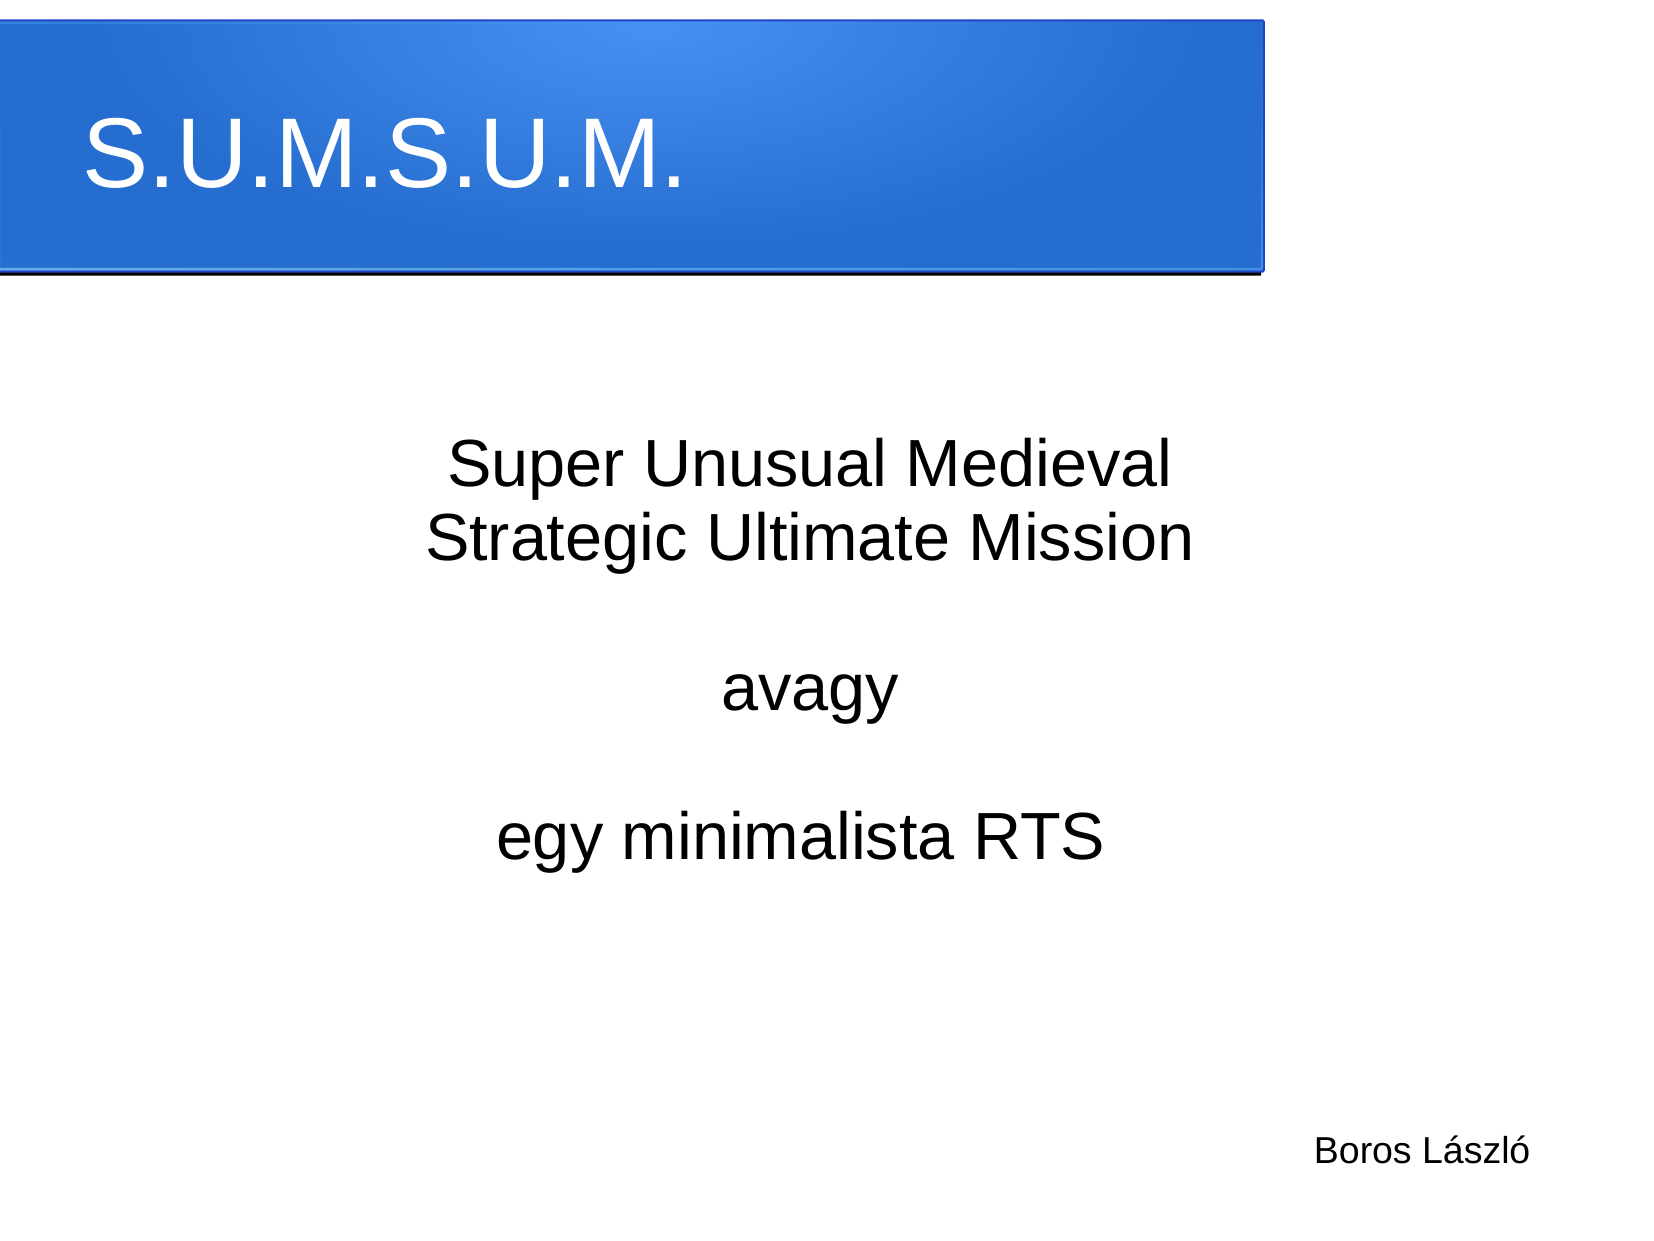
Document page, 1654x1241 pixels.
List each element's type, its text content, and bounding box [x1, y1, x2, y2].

title S.U.M.S.U.M. [82, 49, 1571, 257]
subtitle Super Unusual Medieval Strategic Ultimate Mission avagy egy minimalista RTS [82, 290, 1538, 1010]
text_box Boros László [1299, 1122, 1560, 1179]
